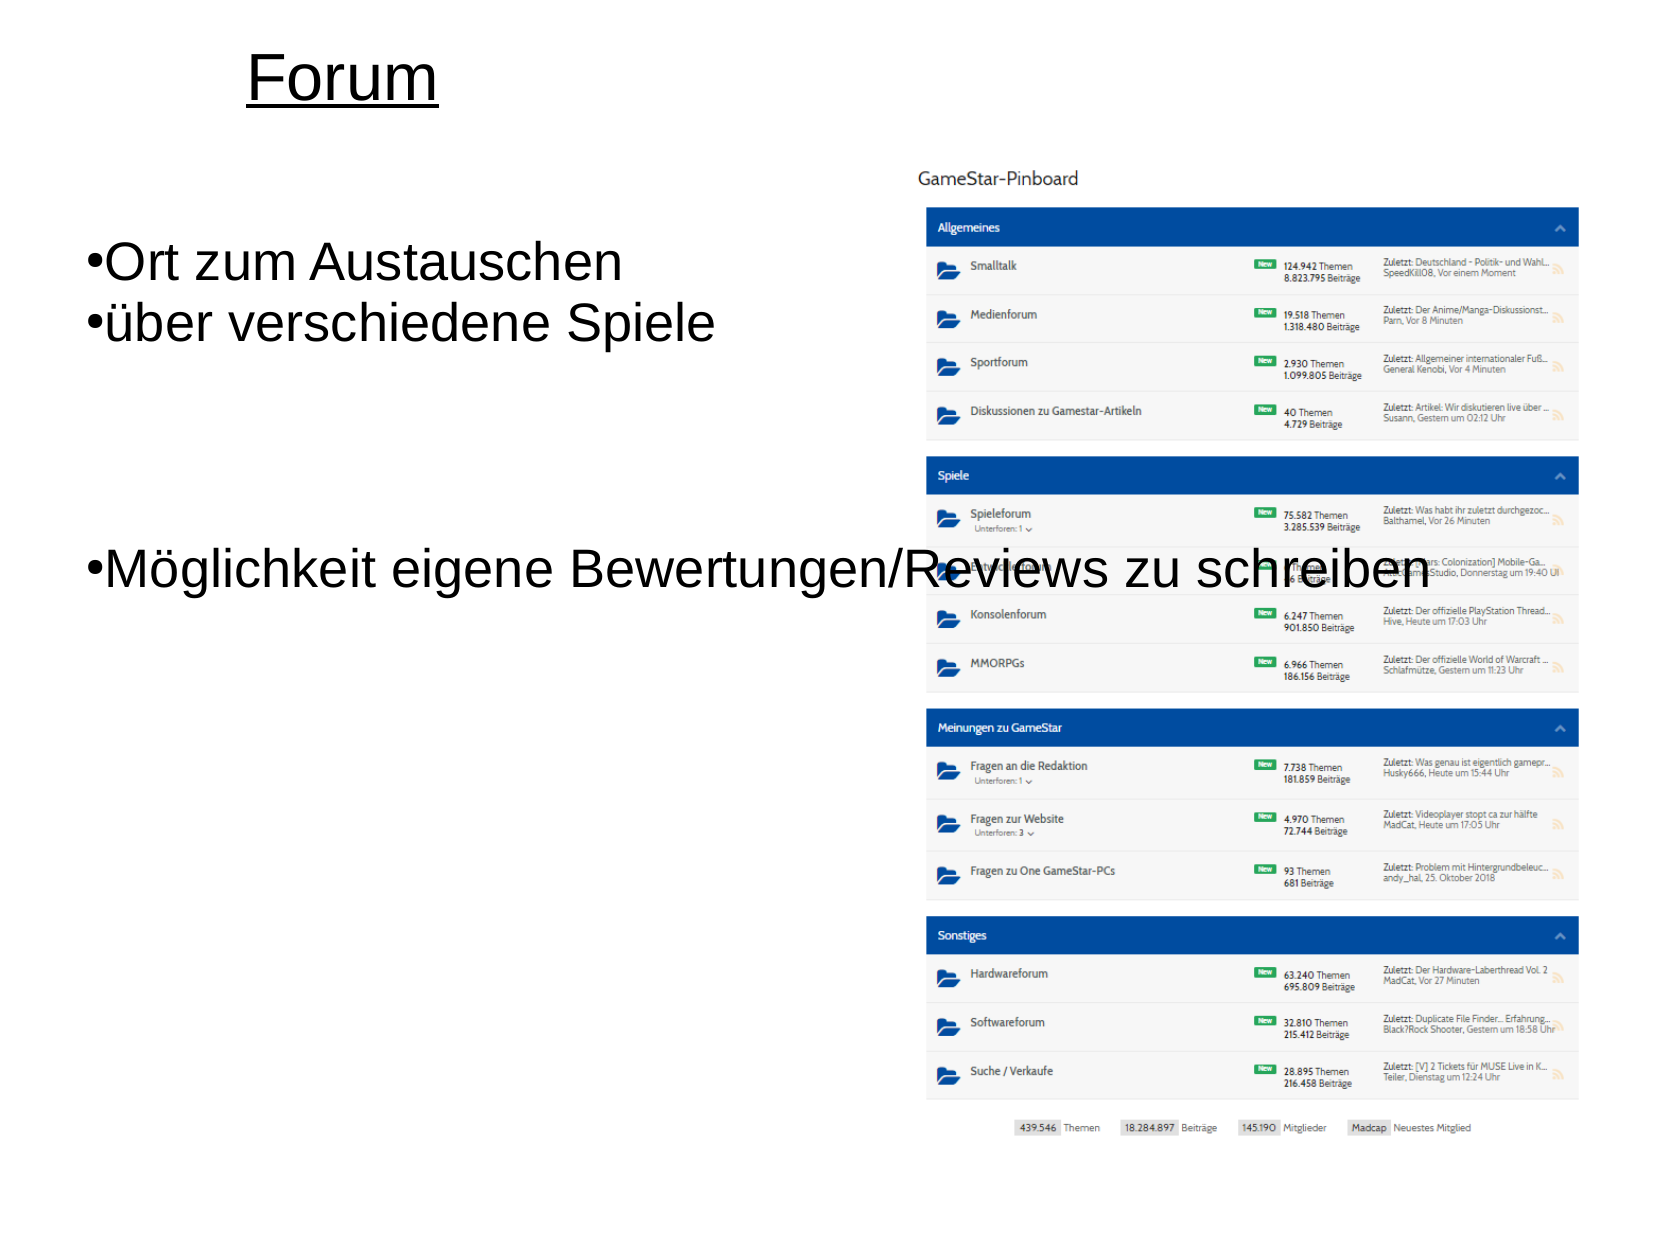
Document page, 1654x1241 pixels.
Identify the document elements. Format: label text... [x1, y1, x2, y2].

text_box Möglichkeit eigene Bewertungen/Reviews zu schreiben [70, 531, 745, 728]
text_box Ort zum Austauschen über verschiedene Spiele [70, 224, 1158, 450]
picture [902, 165, 1583, 1143]
title Forum [0, 0, 1087, 178]
